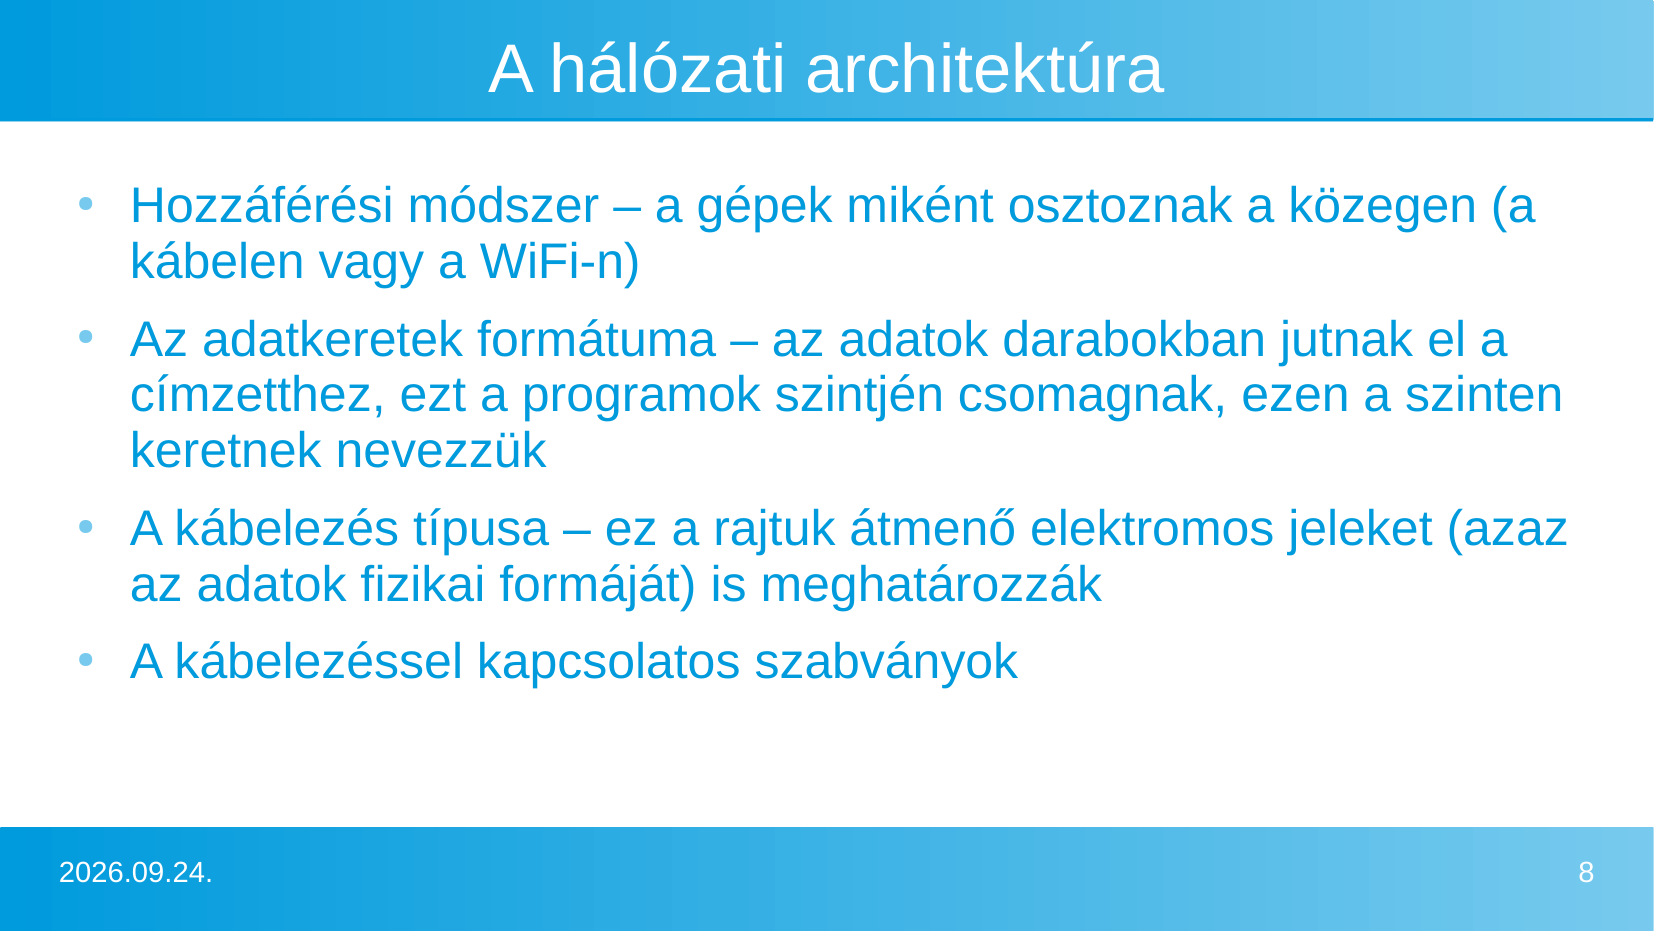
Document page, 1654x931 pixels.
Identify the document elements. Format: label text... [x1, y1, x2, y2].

list Hozzáférési módszer – a gépek miként osztoznak a közegen (a kábelen vagy a WiFi-n) Az adatkeretek formátuma – az adatok darabokban jutnak el a címzetthez, ezt a programok szintjén csomagnak, ezen a szinten keretnek nevezzük A kábelezés típusa – ez a rajtuk átmenő elektromos jeleket (azaz az adatok fizikai formáját) is meghatározzák A kábelezéssel kapcsolatos szabványok [59, 177, 1595, 768]
title A hálózati architektúra [59, 29, 1595, 108]
